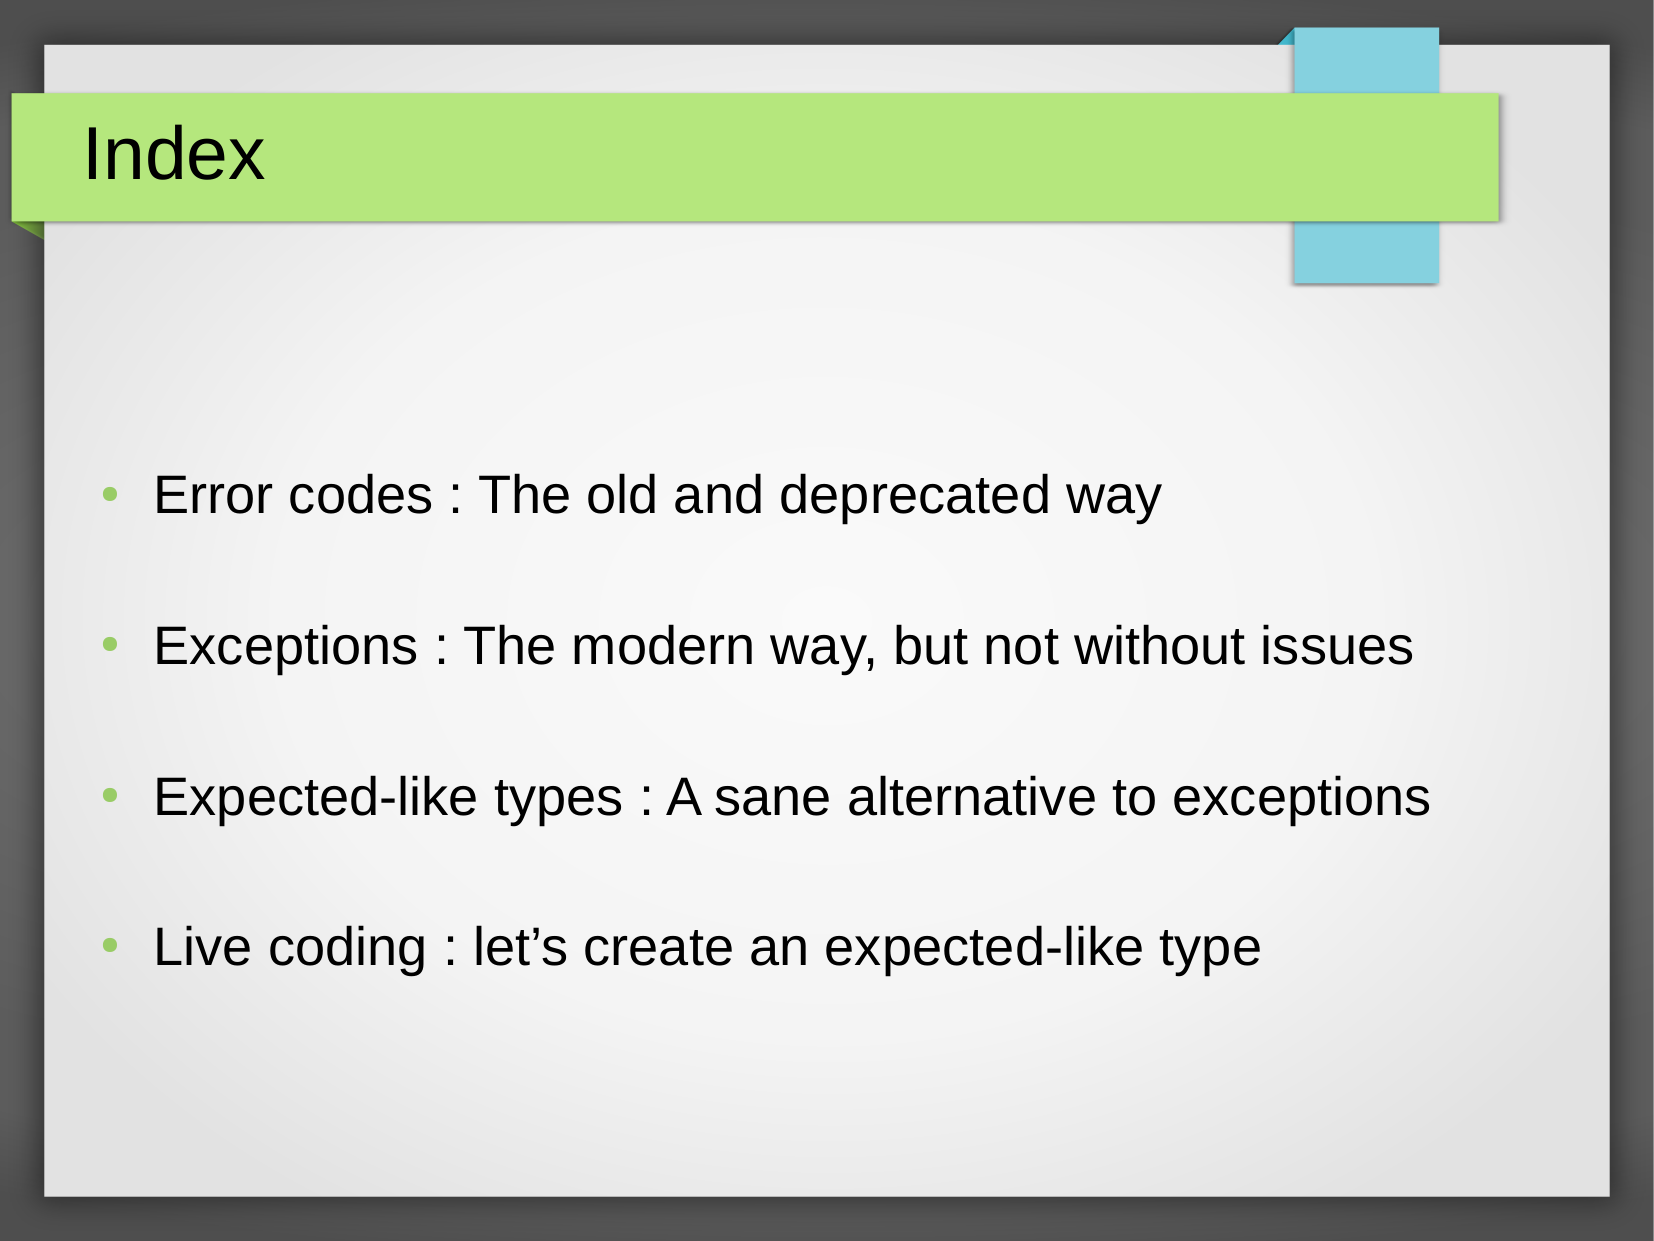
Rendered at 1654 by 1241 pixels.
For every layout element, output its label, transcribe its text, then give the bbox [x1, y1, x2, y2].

list Error codes : The old and deprecated way Exceptions : The modern way, but not without issues Expected-like types : A sane alternative to exceptions Live coding : let’s create an expected-like type [82, 465, 1571, 991]
picture [0, 0, 1654, 1241]
title Index [82, 94, 1264, 213]
